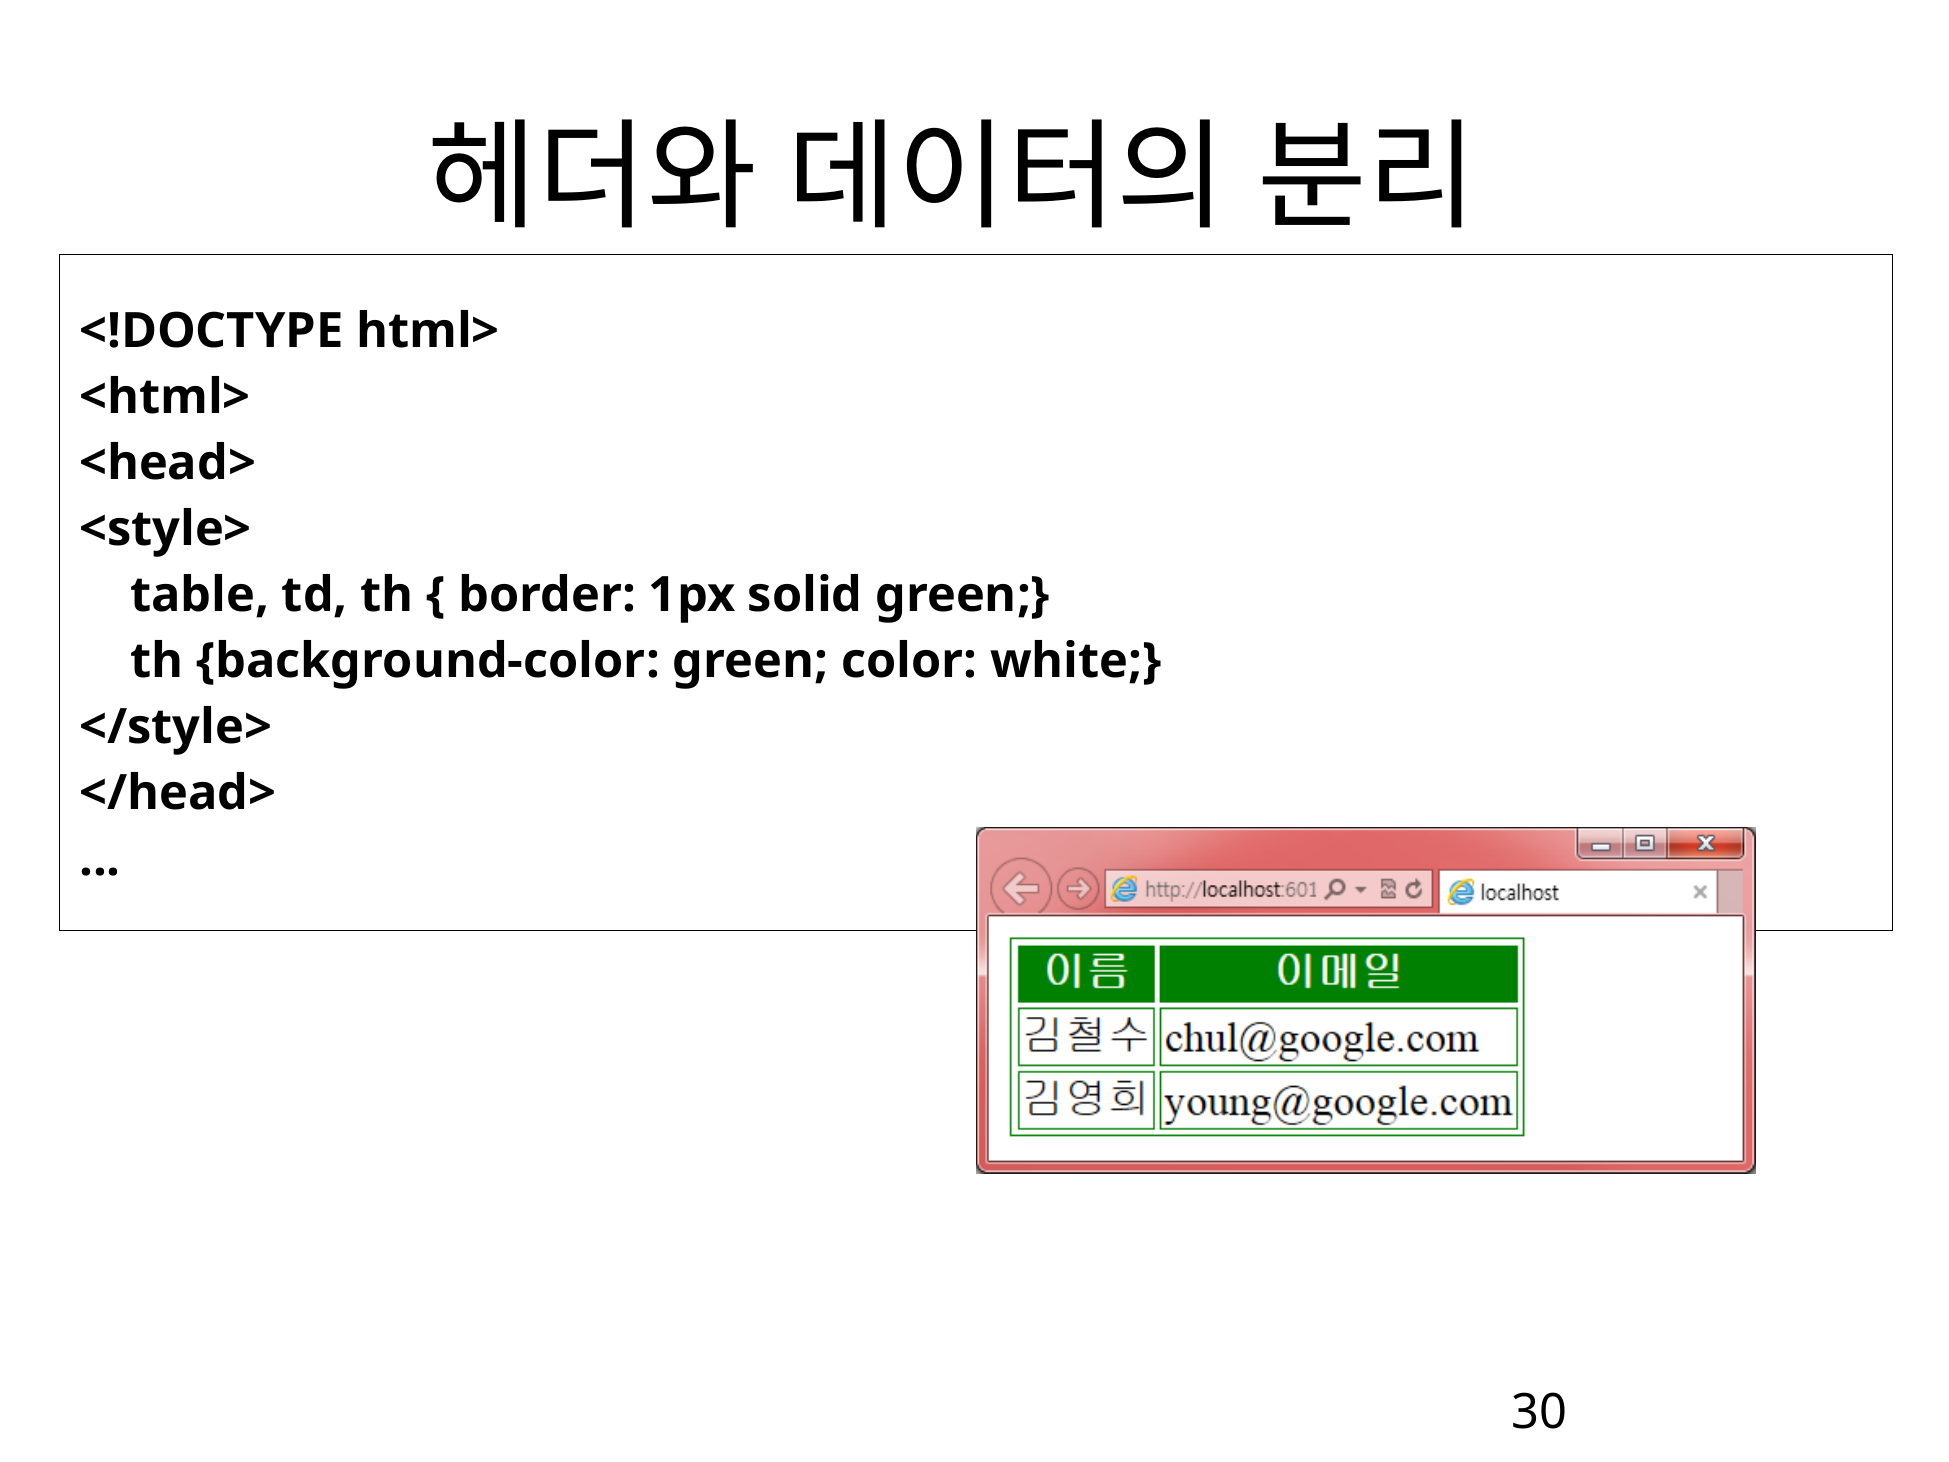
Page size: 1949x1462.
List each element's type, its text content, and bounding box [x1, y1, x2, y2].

slide_number <숫자> [1496, 1372, 1899, 1462]
title 헤더와 데이터의 분리 [156, 92, 1749, 254]
text_box <!DOCTYPE html> <html> <head> <style> table, td, th { border: 1px solid green;} th {background-color: green; color: white;} </style> </head> ... [59, 254, 1893, 931]
picture [976, 827, 1756, 1174]
